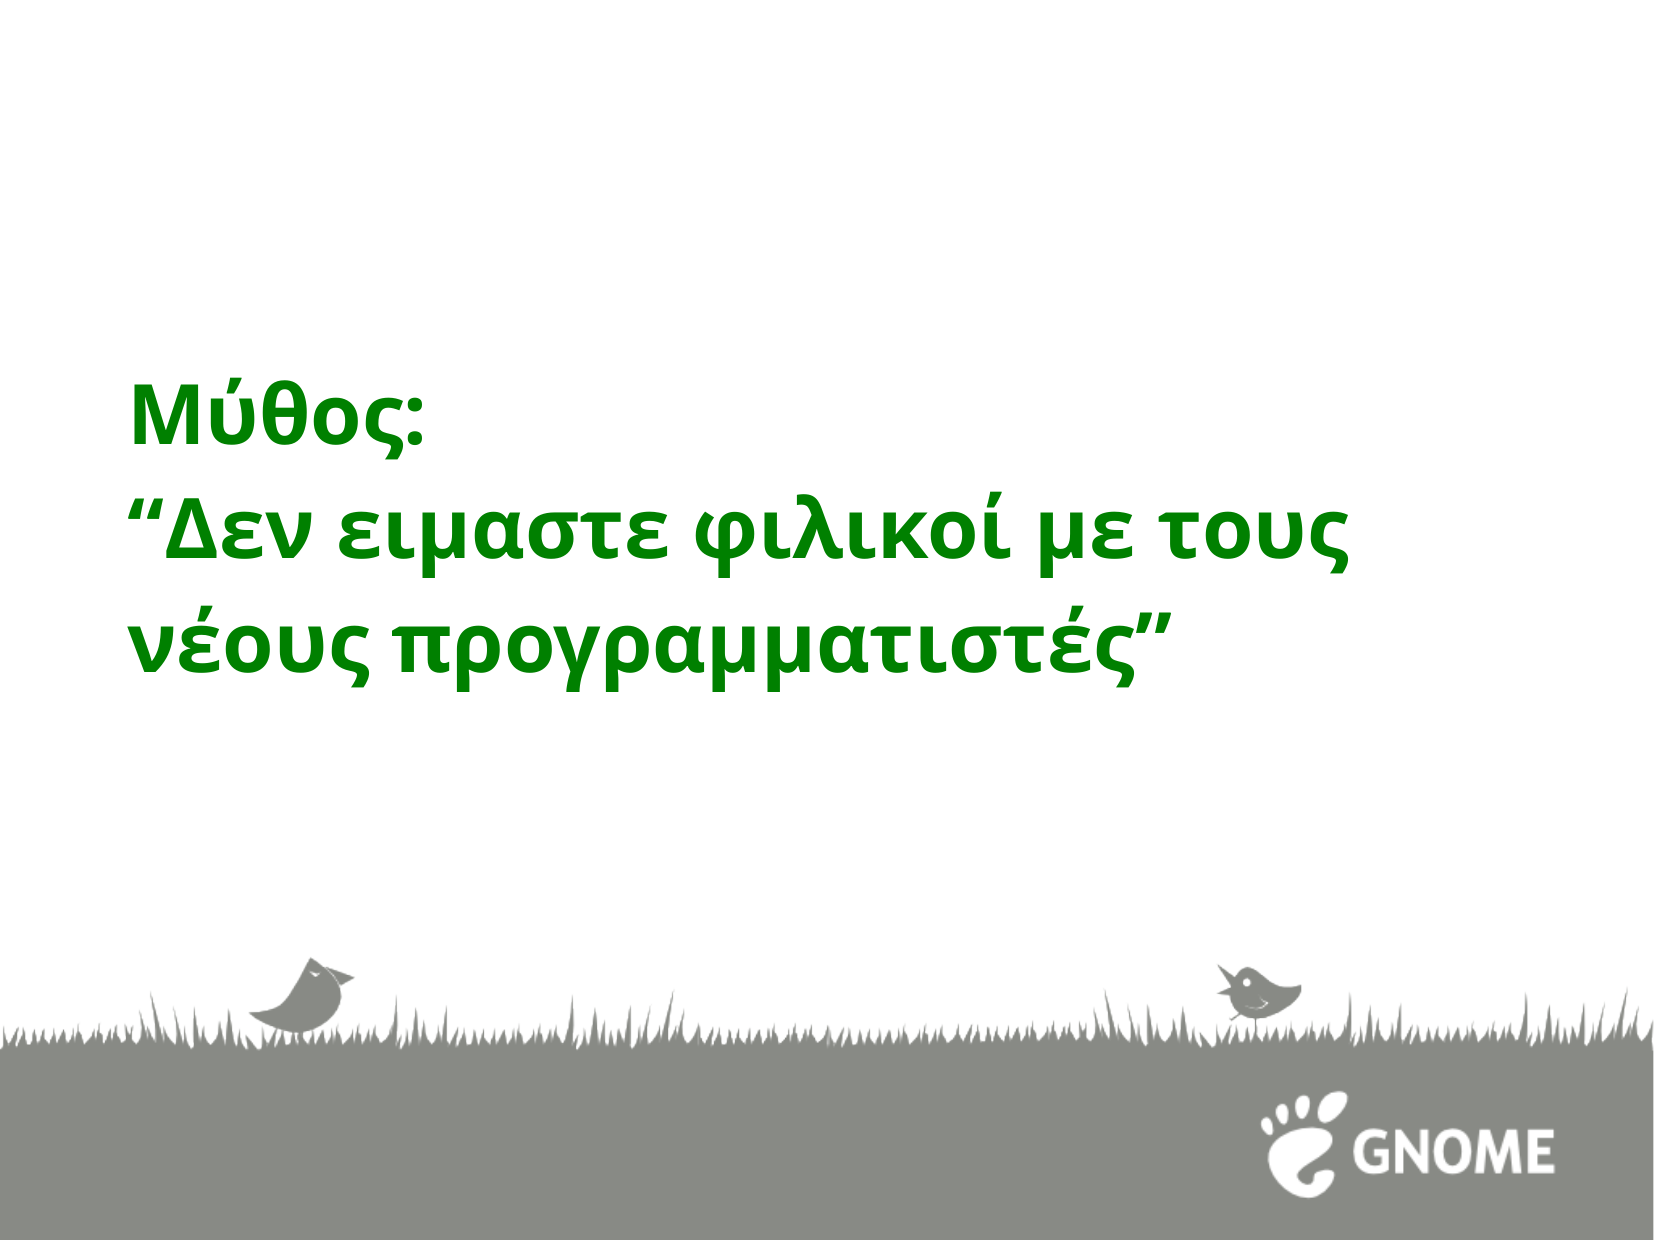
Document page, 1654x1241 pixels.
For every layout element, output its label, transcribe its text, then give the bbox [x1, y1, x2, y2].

text_box Μύθος: “Δεν ειμαστε φιλικοί με τους νέους προγραμματιστές” [112, 348, 1576, 699]
picture [0, 0, 1654, 1241]
